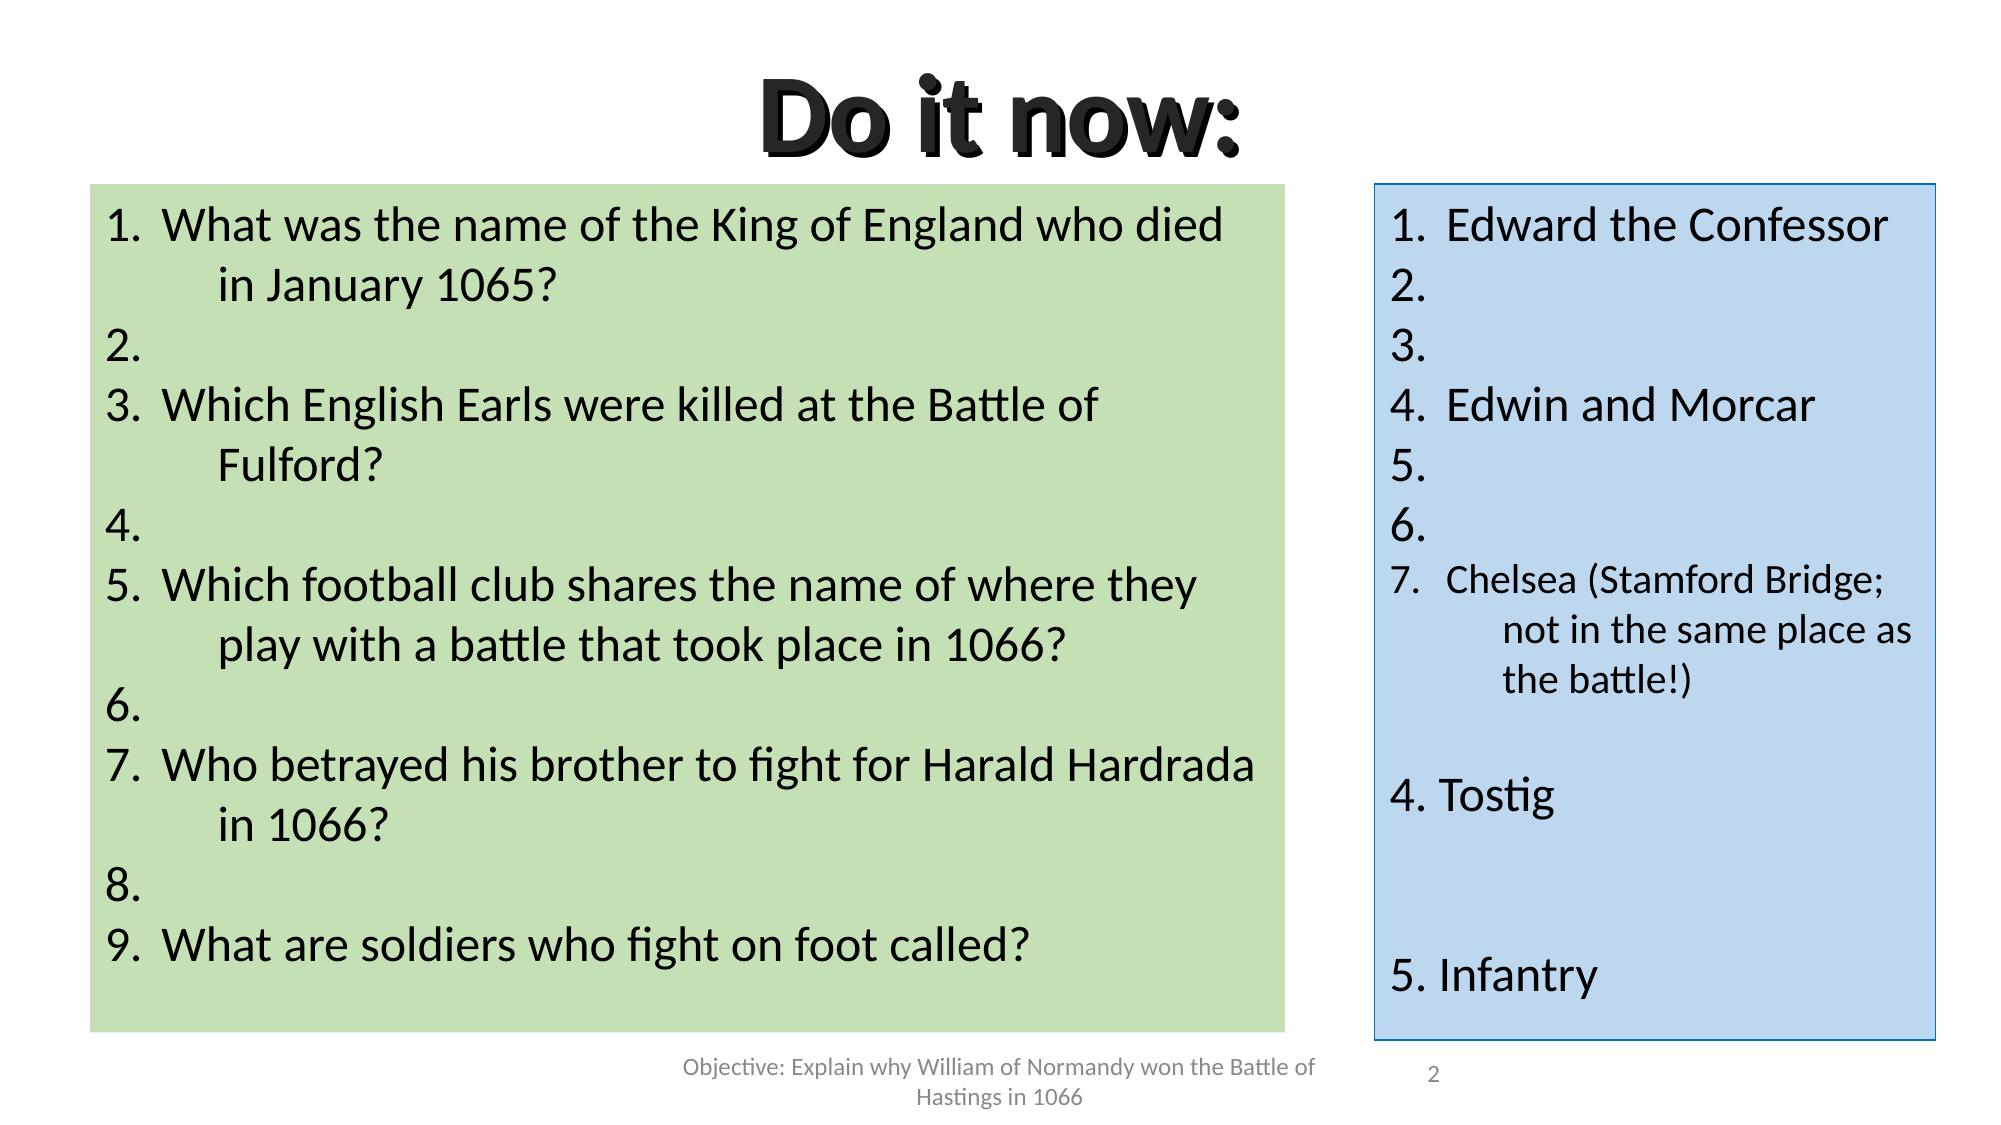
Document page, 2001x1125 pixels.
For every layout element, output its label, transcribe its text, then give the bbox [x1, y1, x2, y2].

text_box Objective: Explain why William of Normandy won the Battle of Hastings in 1066 [662, 1042, 1338, 1103]
text_box Do it now: [743, 33, 1257, 183]
text_box Edward the Confessor Edwin and Morcar Chelsea (Stamford Bridge; not in the same place as the battle!) 4. Tostig 5. Infantry [1374, 184, 1936, 1040]
text_box 2 [1412, 1042, 1863, 1103]
text_box What was the name of the King of England who died in January 1065? Which English Earls were killed at the Battle of Fulford? Which football club shares the name of where they play with a battle that took place in 1066? Who betrayed his brother to fight for Harald Hardrada in 1066? What are soldiers who fight on foot called? [89, 184, 1286, 1033]
